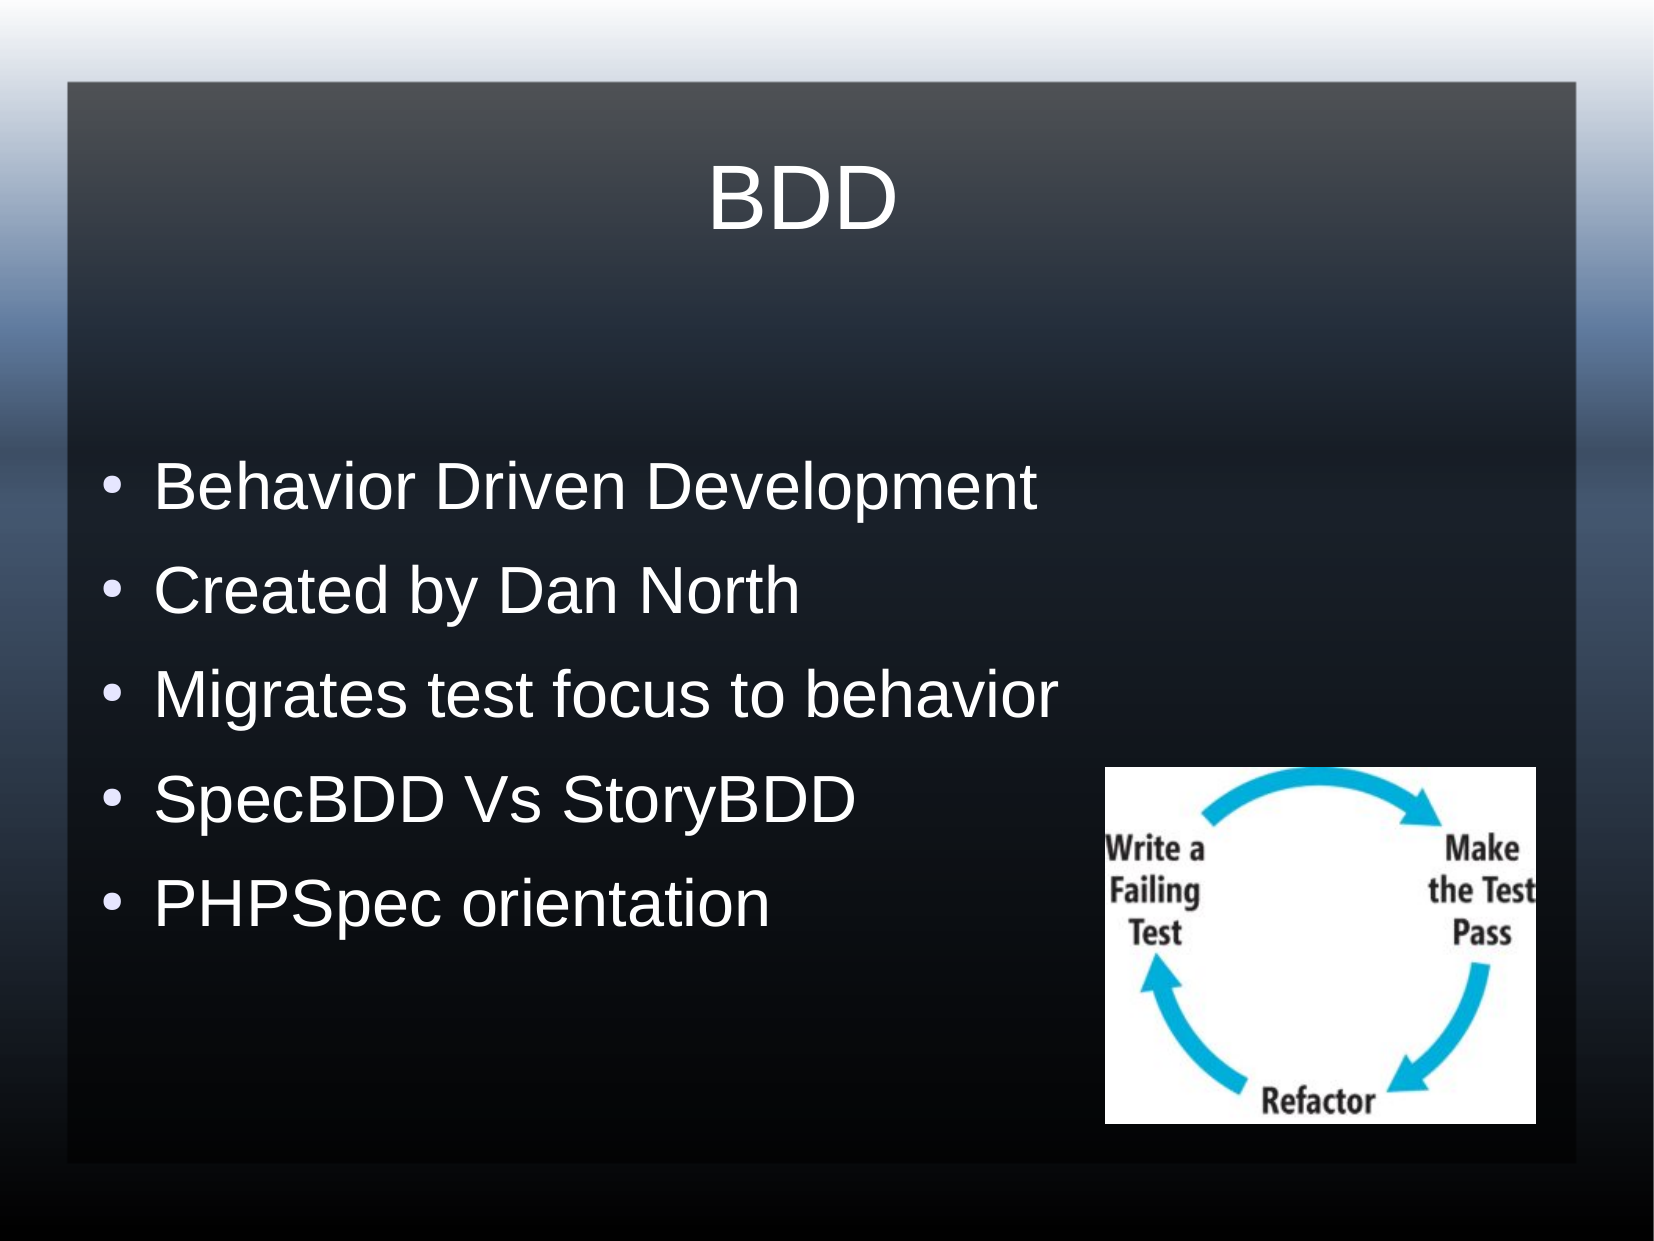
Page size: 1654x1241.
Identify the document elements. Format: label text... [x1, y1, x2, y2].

title BDD [59, 94, 1548, 302]
list Behavior Driven Development Created by Dan North Migrates test focus to behavior SpecBDD Vs StoryBDD PHPSpec orientation [82, 448, 1571, 1154]
picture [0, 0, 1654, 1241]
